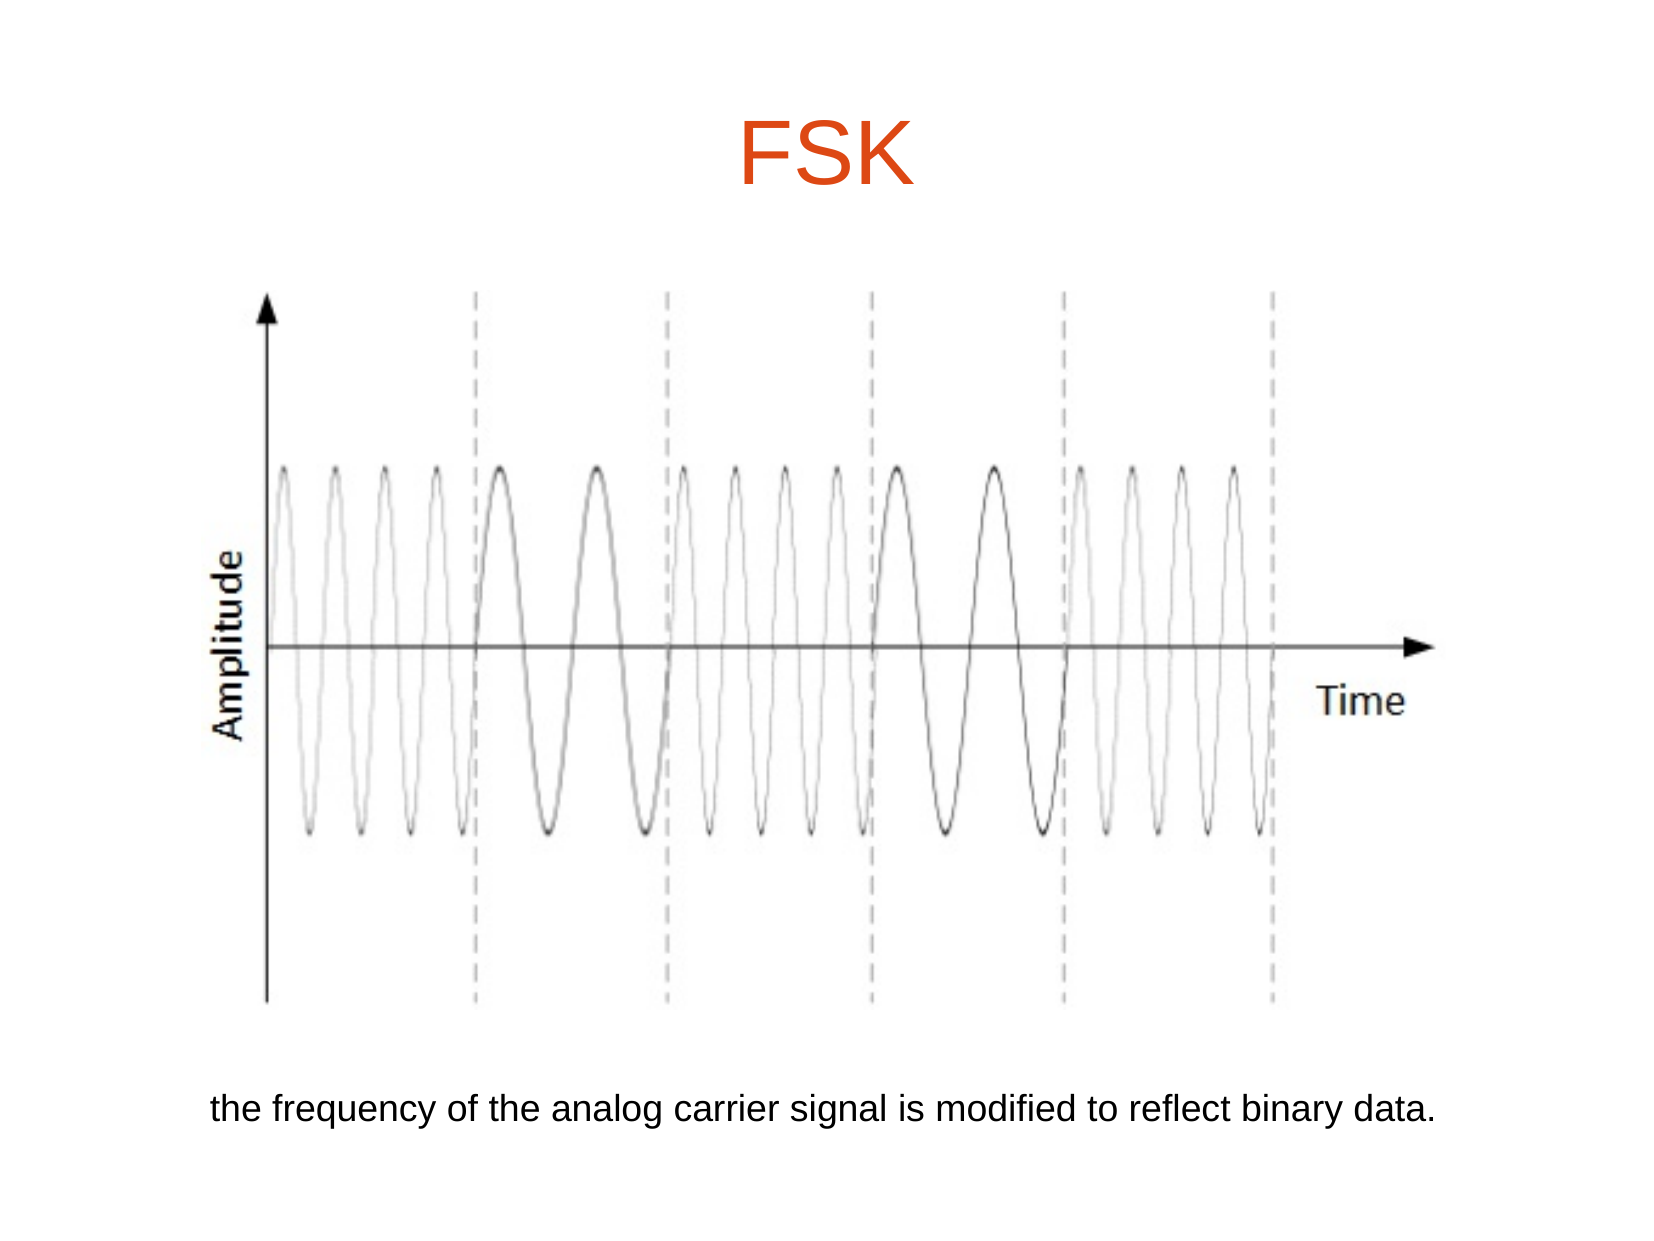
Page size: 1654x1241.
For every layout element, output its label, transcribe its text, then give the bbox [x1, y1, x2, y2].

text_box the frequency of the analog carrier signal is modified to reflect binary data. [195, 1080, 1531, 1137]
title FSK [82, 49, 1571, 257]
picture [201, 290, 1453, 1010]
